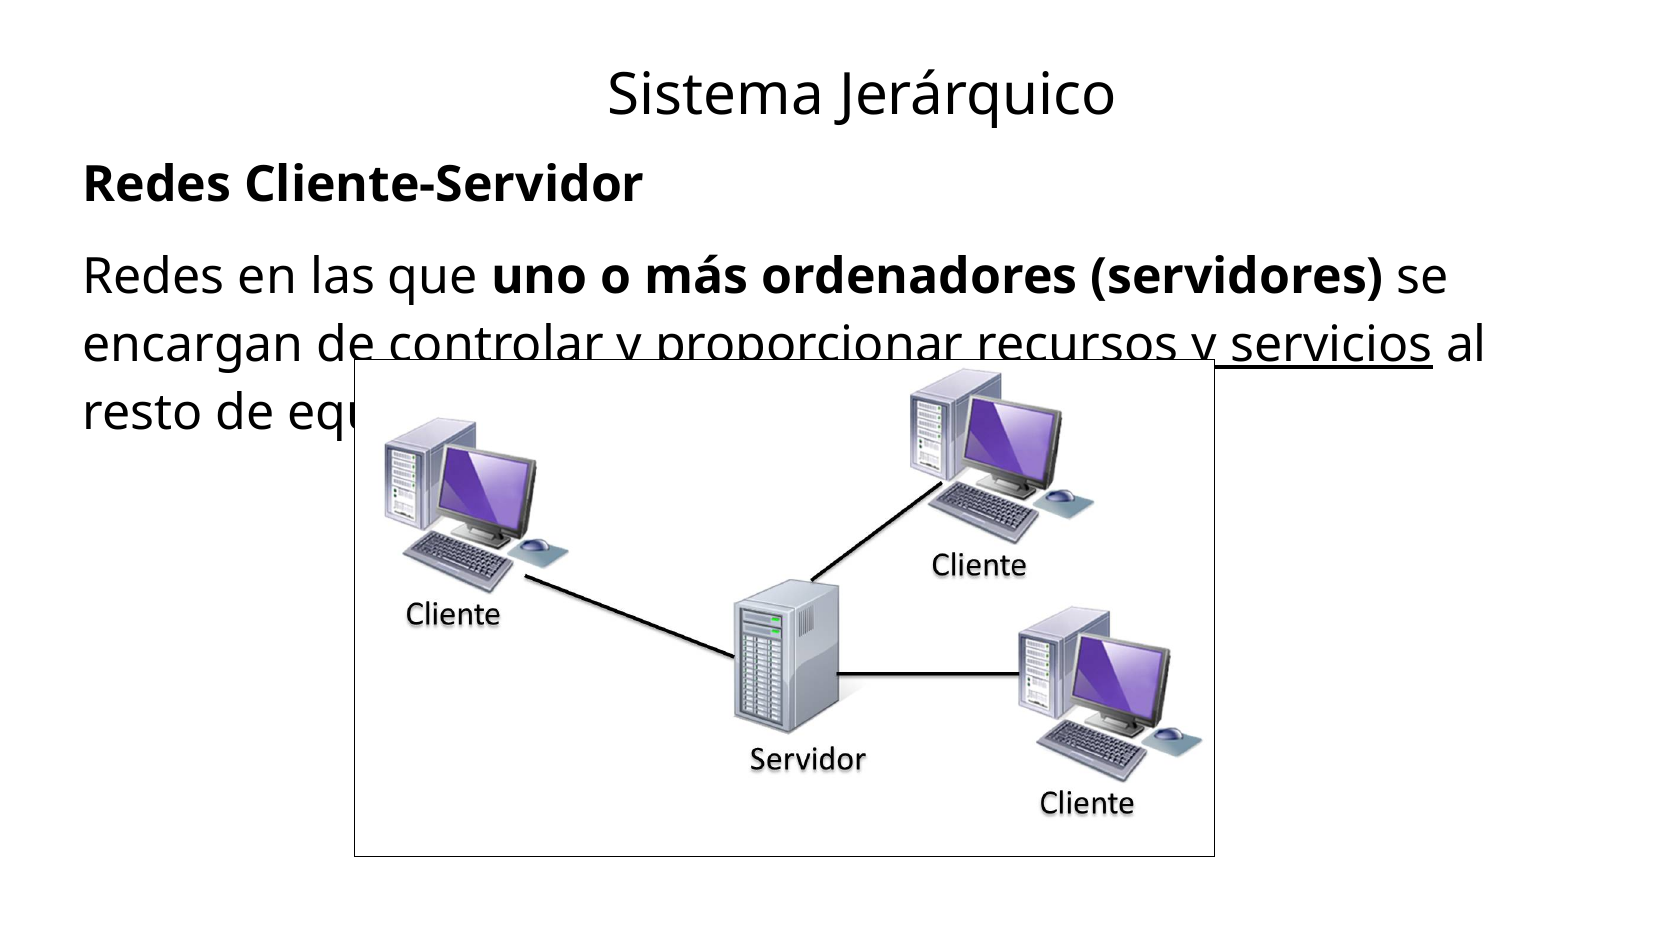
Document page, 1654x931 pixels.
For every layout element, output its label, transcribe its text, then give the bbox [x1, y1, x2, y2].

title Sistema Jerárquico [82, 37, 1571, 148]
picture [354, 359, 1215, 857]
list Redes Cliente-Servidor Redes en las que uno o más ordenadores (servidores) se encargan de controlar y proporcionar recursos y servicios al resto de equipos [82, 148, 1565, 875]
